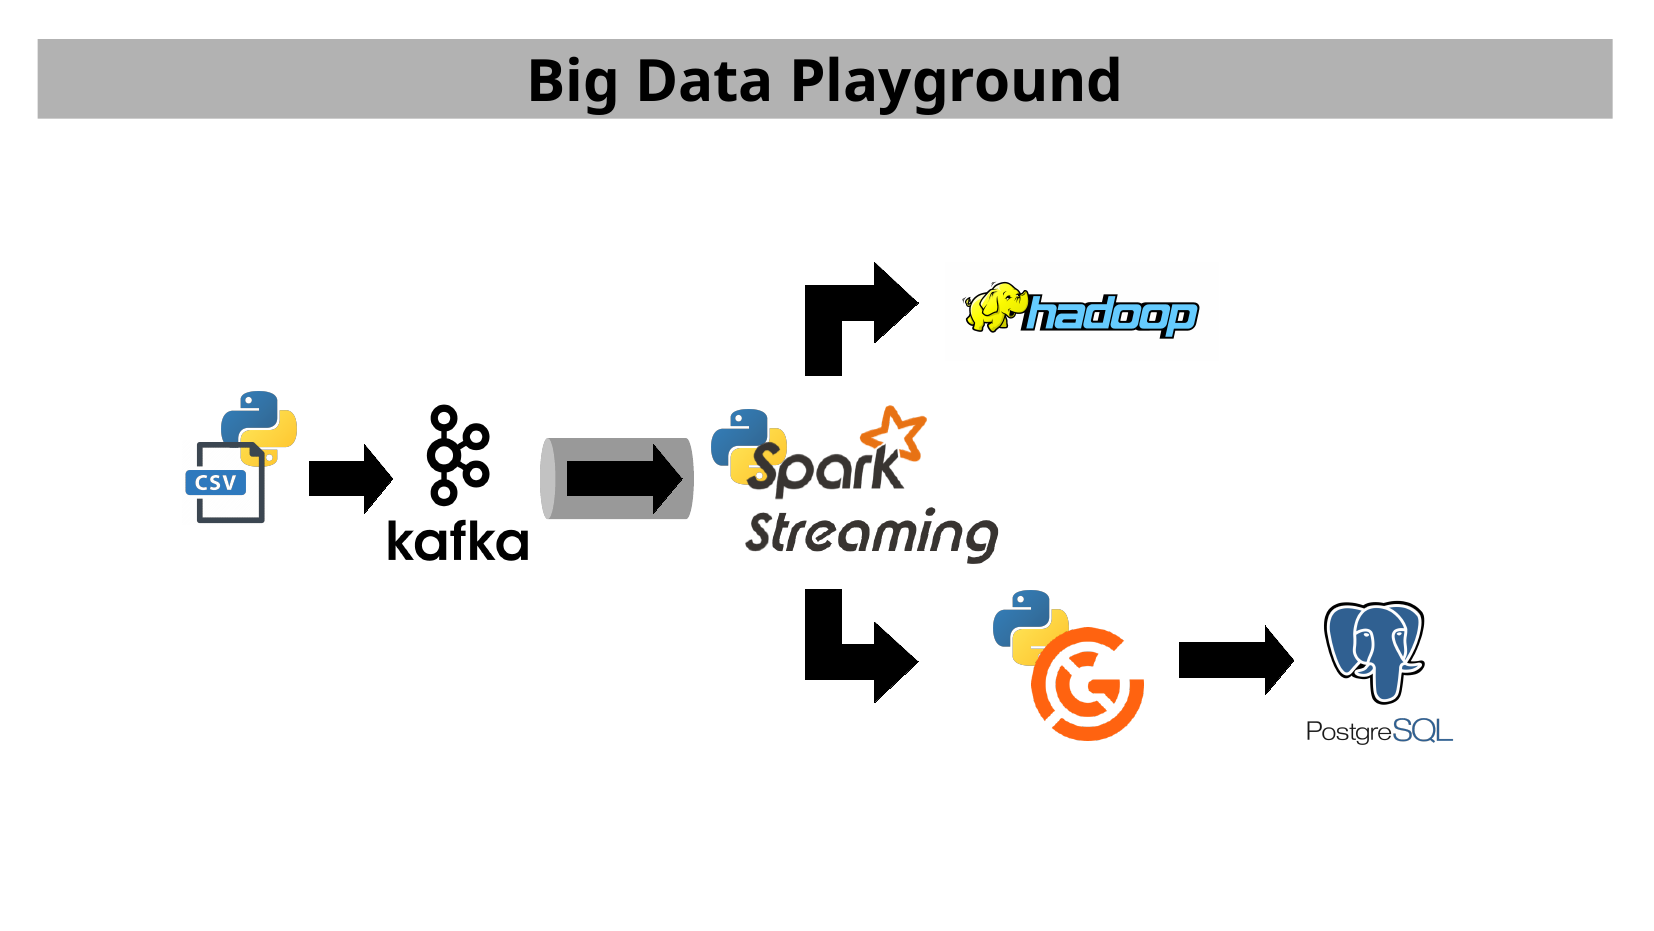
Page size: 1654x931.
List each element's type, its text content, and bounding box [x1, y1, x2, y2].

picture [182, 391, 297, 525]
text_box [1179, 625, 1294, 695]
text_box [548, 438, 694, 520]
text_box [805, 262, 919, 376]
picture [993, 590, 1144, 741]
picture [945, 262, 1219, 361]
picture [711, 391, 1008, 579]
picture [1293, 576, 1463, 764]
picture [371, 388, 544, 577]
text_box [805, 589, 919, 703]
title Big Data Playground [37, 41, 1613, 117]
text_box [309, 444, 393, 514]
